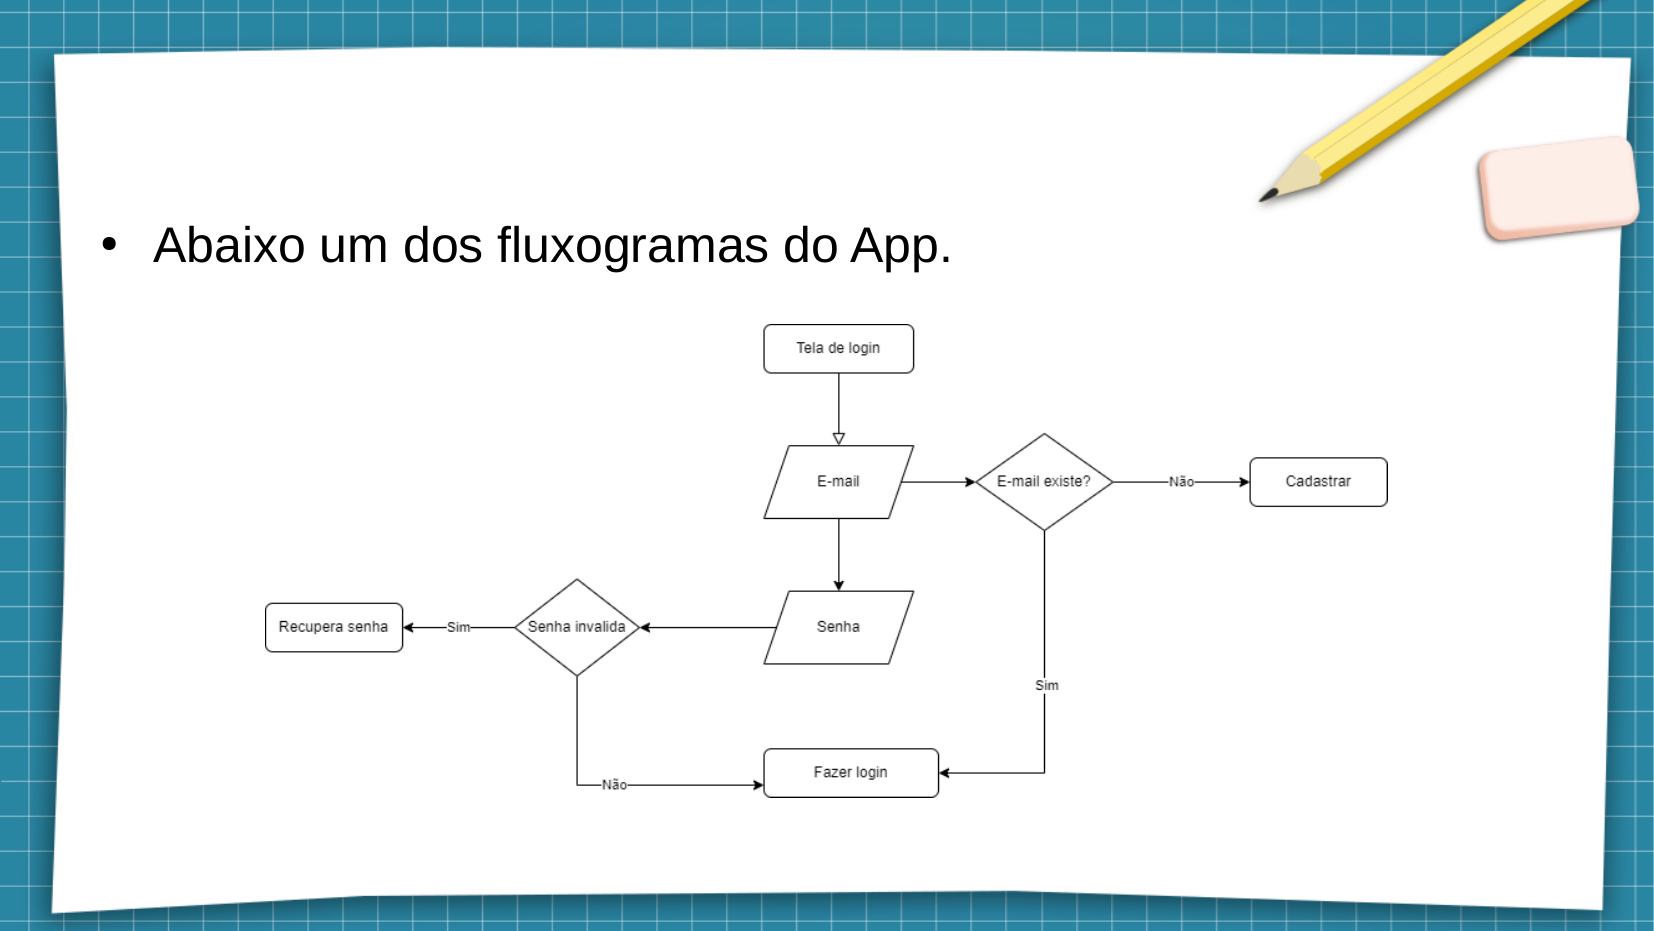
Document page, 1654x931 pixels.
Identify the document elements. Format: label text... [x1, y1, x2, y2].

list Abaixo um dos fluxogramas do App. [82, 217, 1571, 758]
picture [0, 0, 1654, 931]
